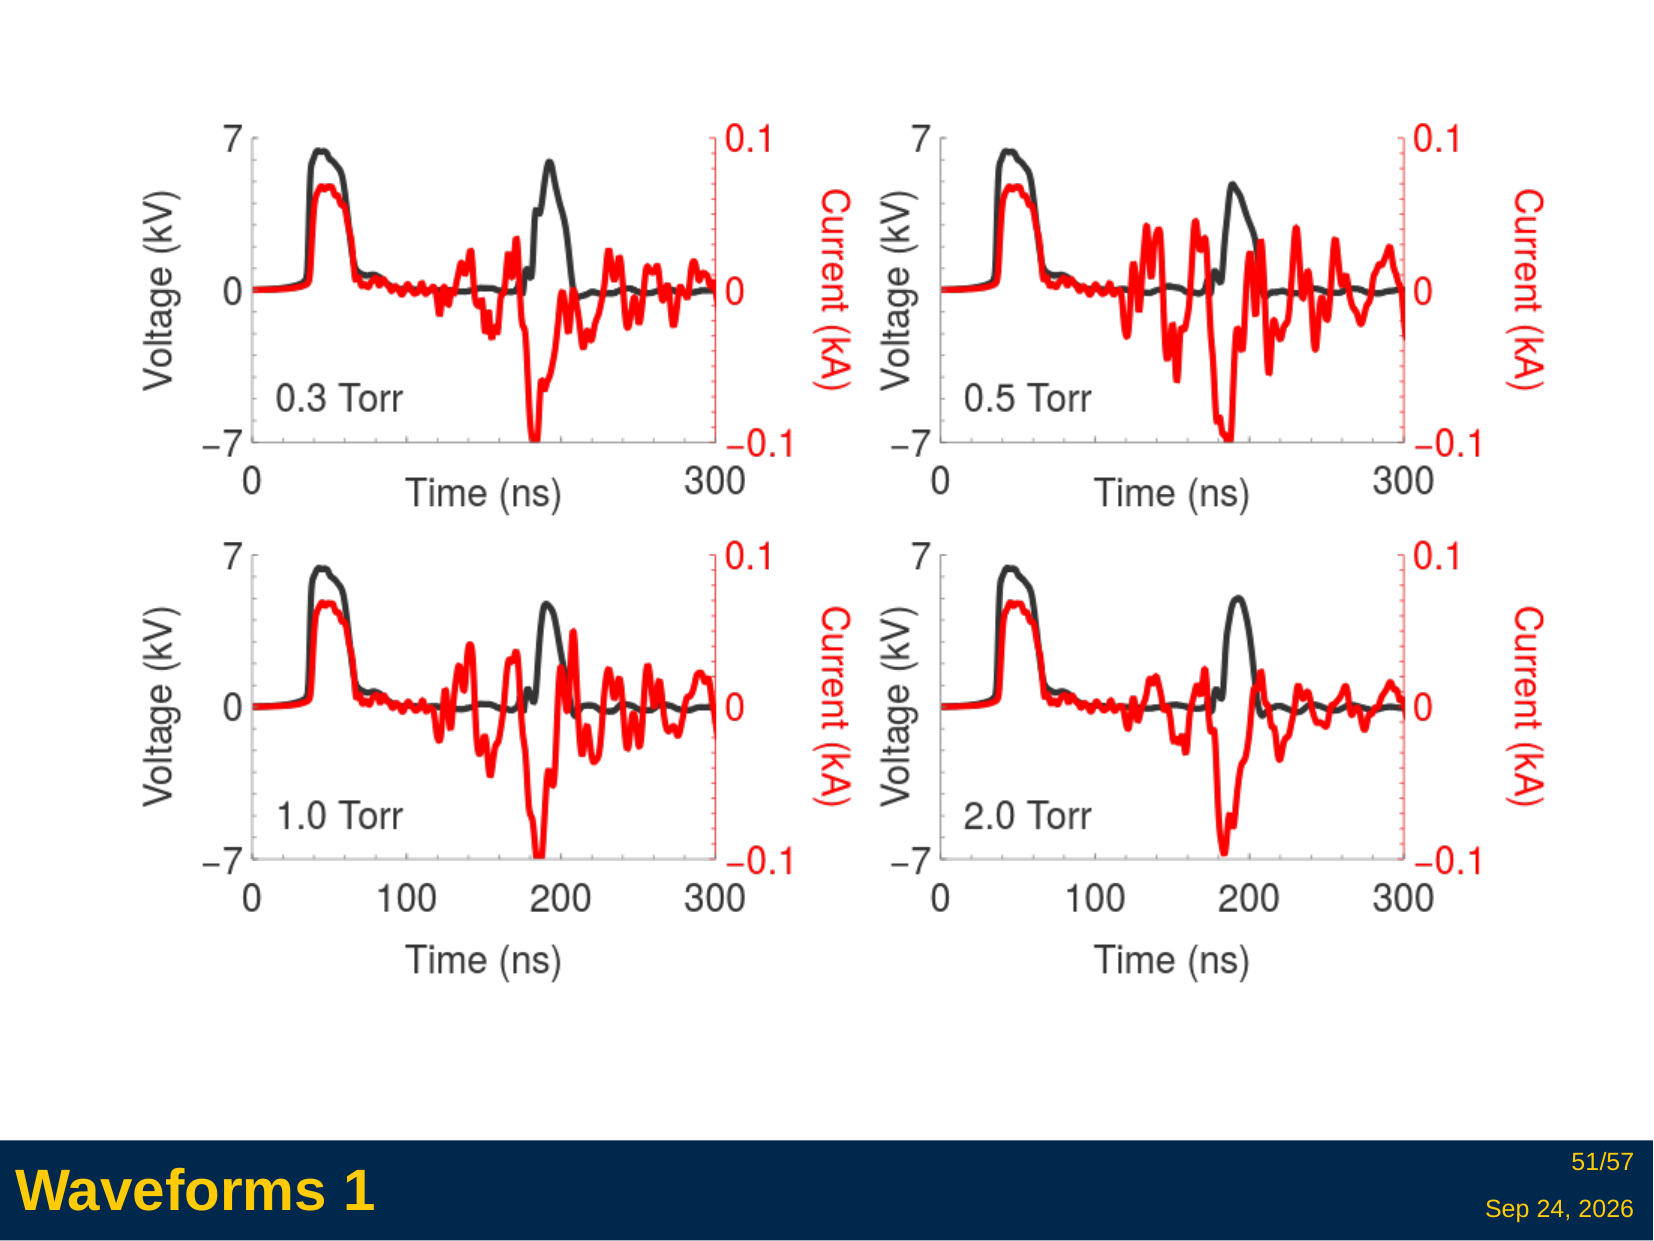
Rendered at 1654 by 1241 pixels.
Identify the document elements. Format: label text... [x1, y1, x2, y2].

title Waveforms 1 [14, 1140, 1380, 1241]
picture [77, 89, 1566, 1035]
